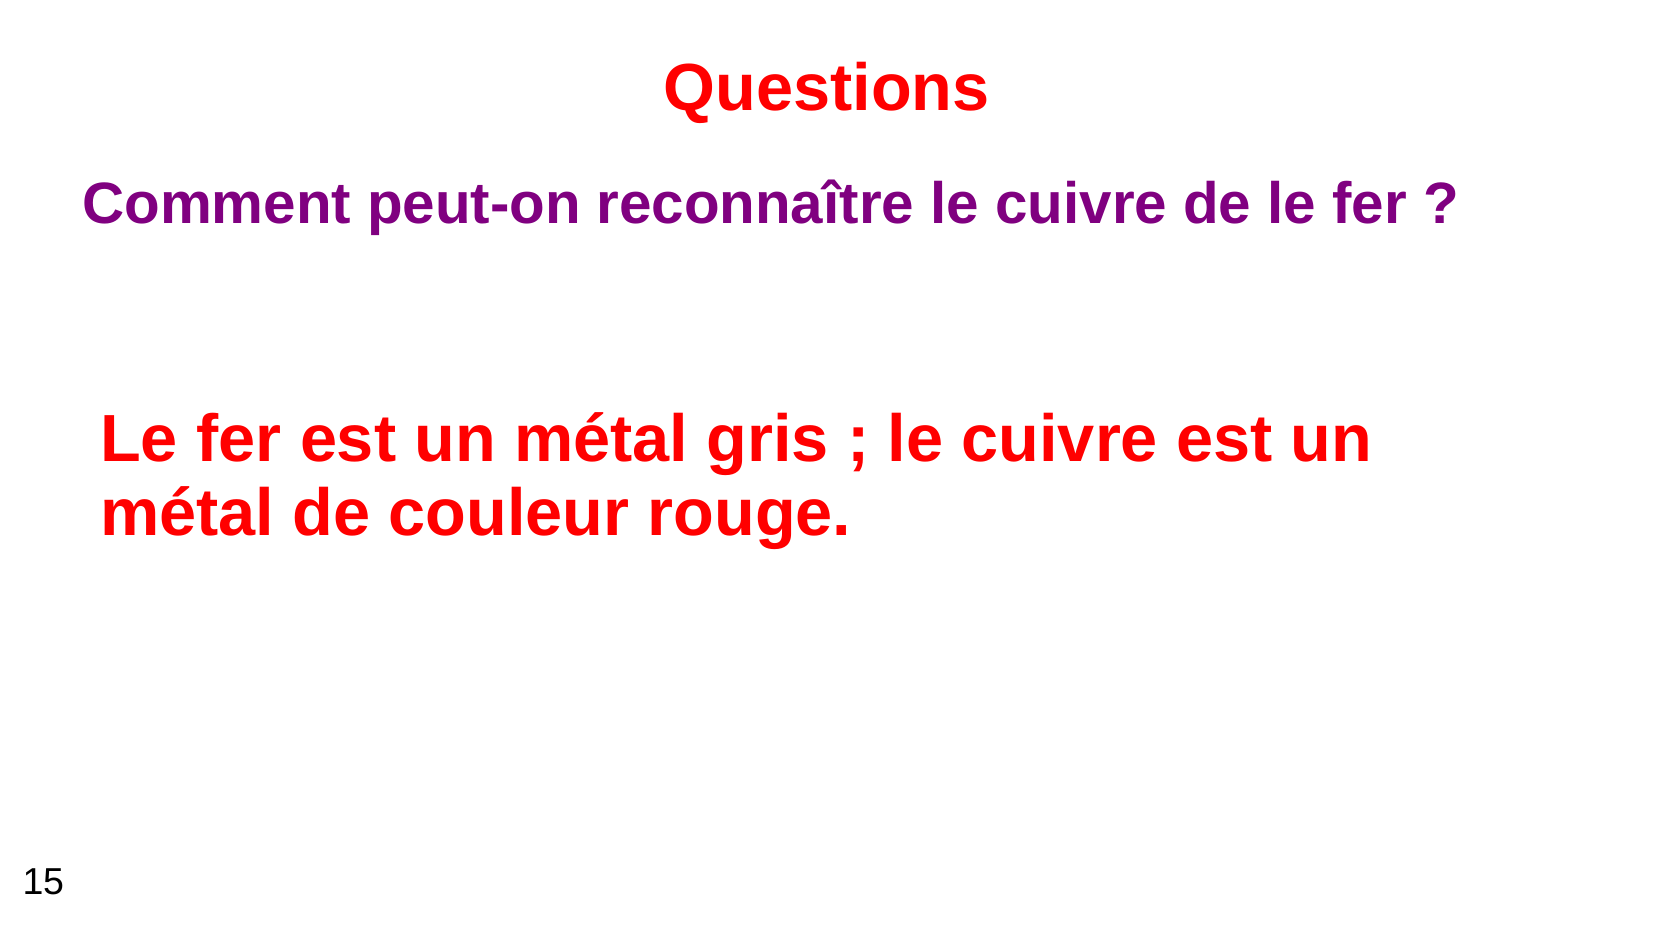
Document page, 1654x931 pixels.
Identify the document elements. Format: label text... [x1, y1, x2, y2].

list Le fer est un métal gris ; le cuivre est un métal de couleur rouge. [29, 400, 1518, 573]
title Comment peut-on reconnaître le cuivre de le fer ? [82, 138, 1571, 281]
title Questions [82, 37, 1571, 138]
text_box <number> [7, 853, 637, 924]
